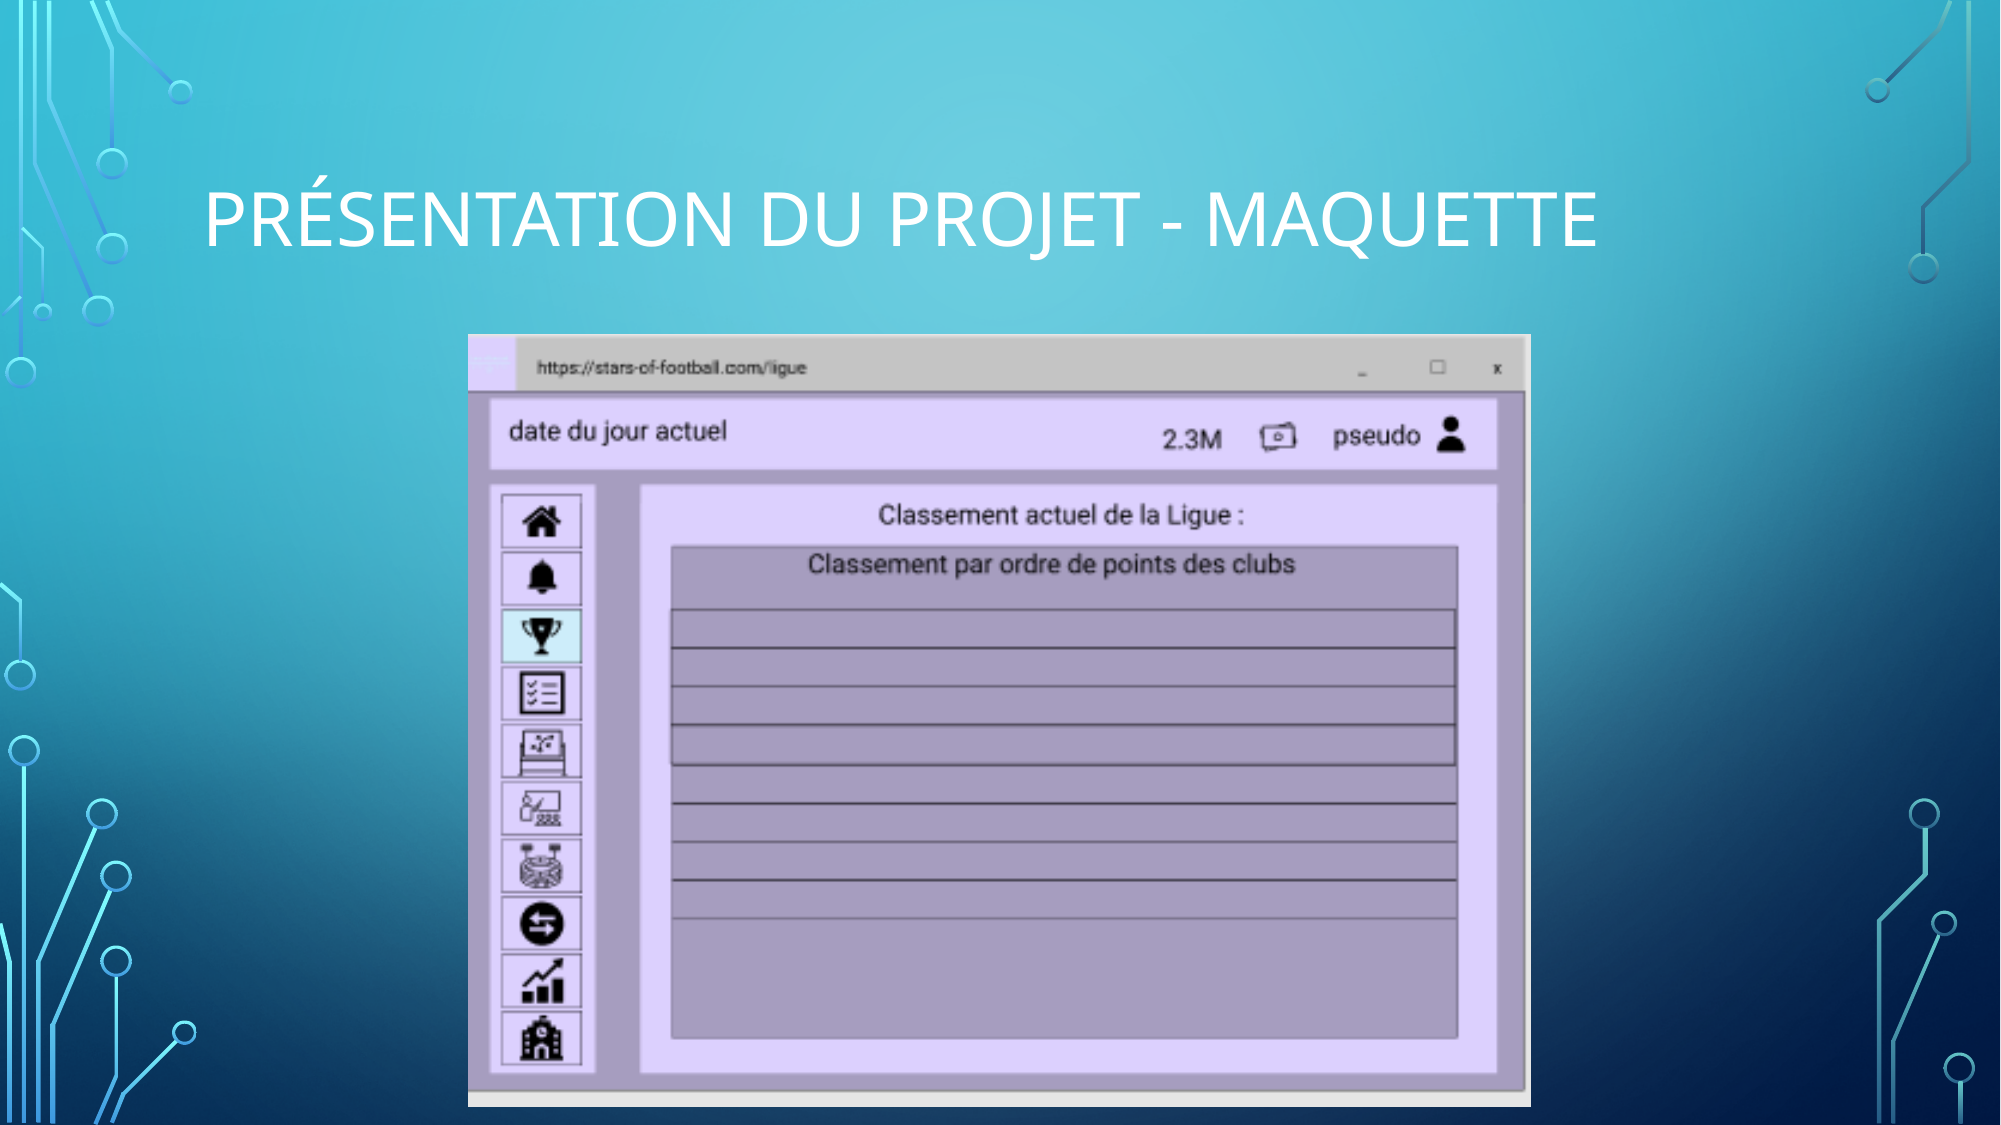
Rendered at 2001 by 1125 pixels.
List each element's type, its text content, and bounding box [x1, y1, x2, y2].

title Présentation du projet - maquette [187, 101, 1813, 344]
picture [468, 334, 1531, 1107]
